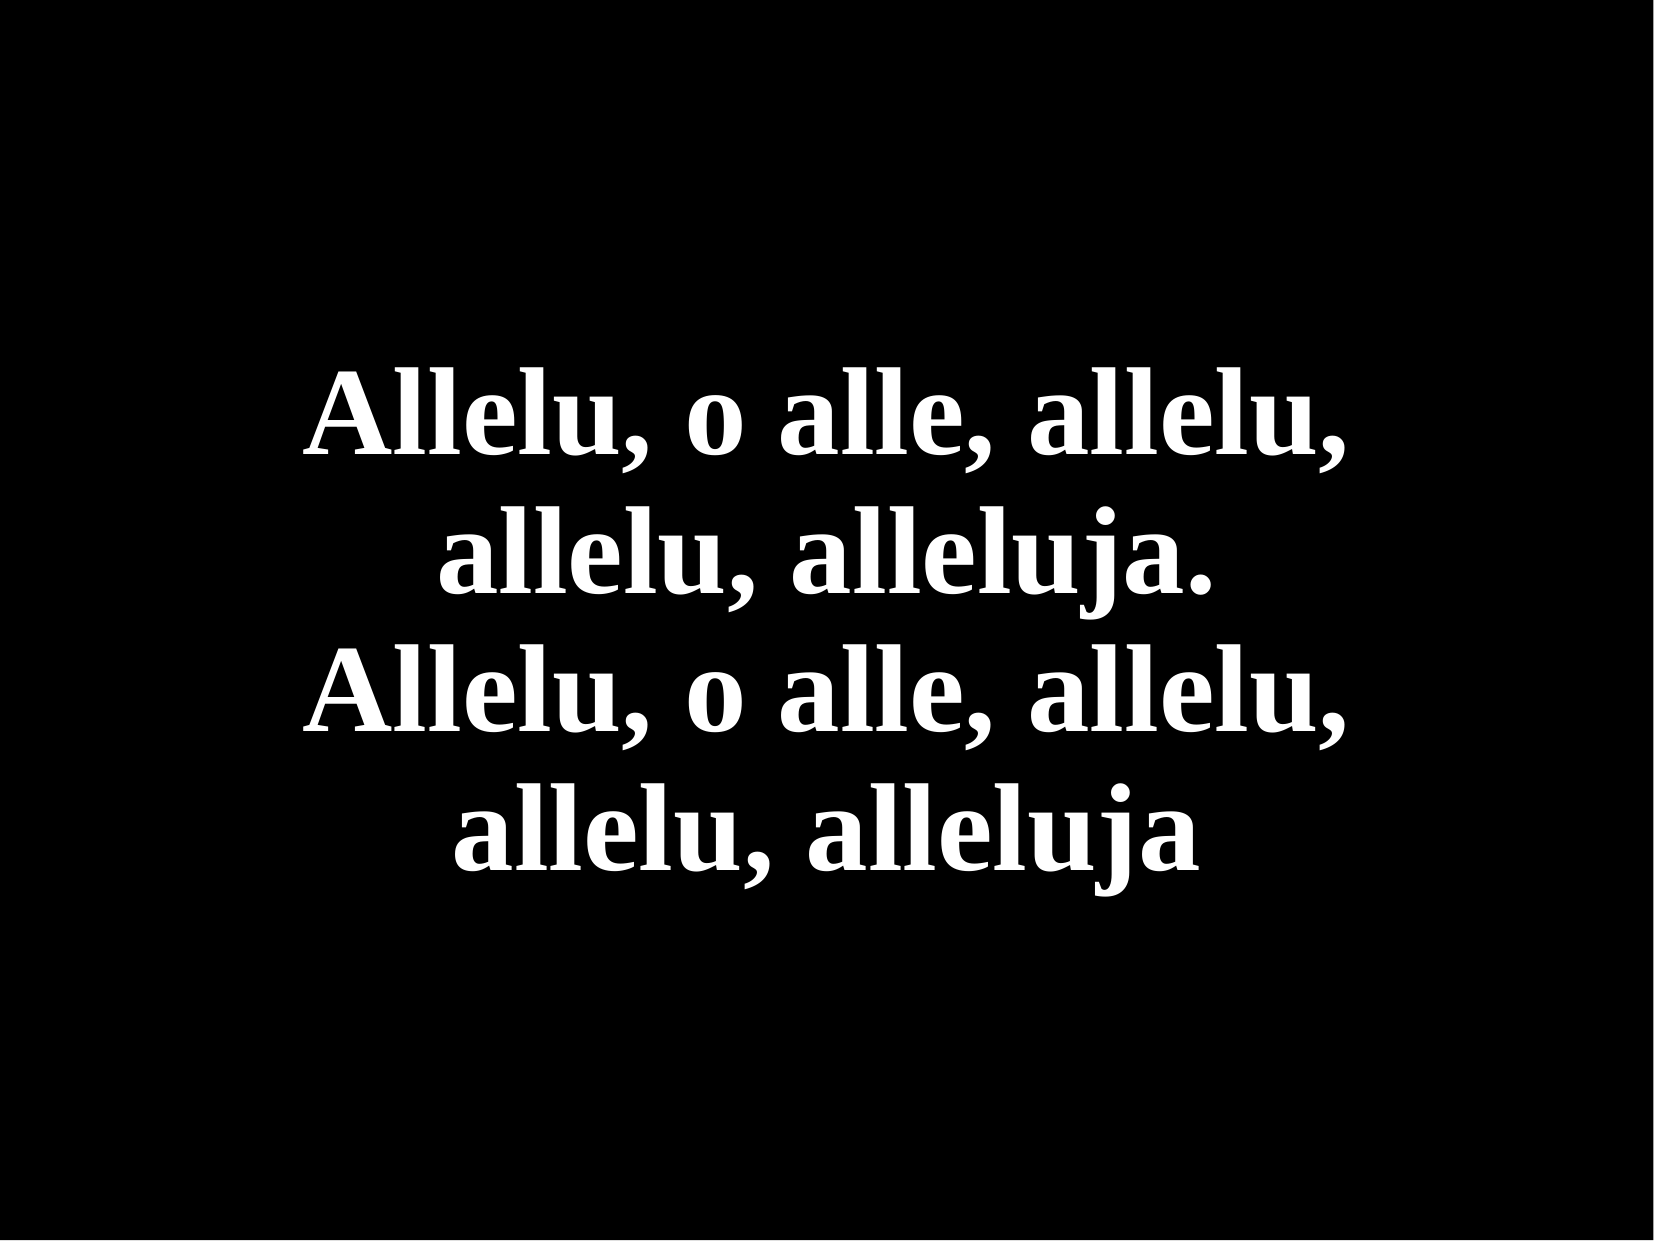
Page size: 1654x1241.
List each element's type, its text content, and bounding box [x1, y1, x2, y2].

title Allelu, o alle, allelu, allelu, alleluja. Allelu, o alle, allelu, allelu, alleluja [0, 0, 1654, 1241]
